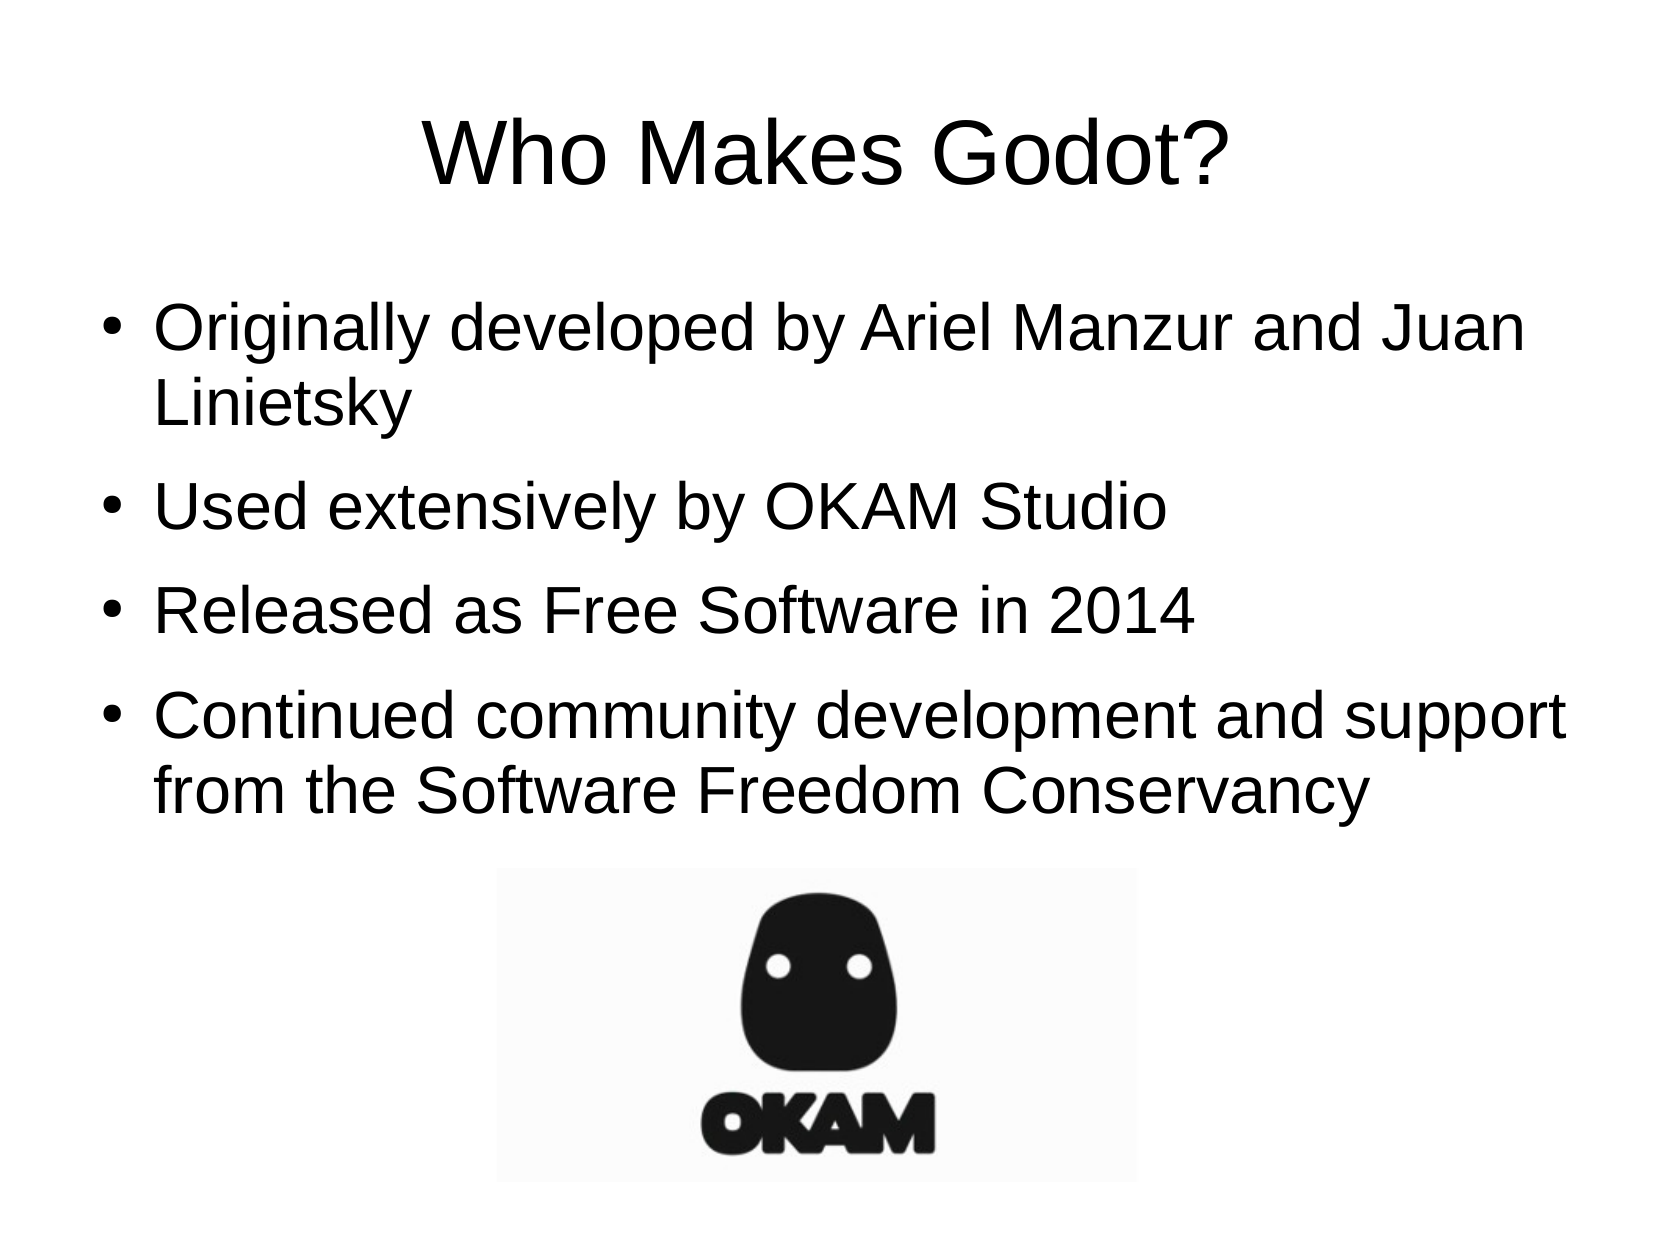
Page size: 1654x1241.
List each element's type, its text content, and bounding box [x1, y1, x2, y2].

list Originally developed by Ariel Manzur and Juan Linietsky Used extensively by OKAM Studio Released as Free Software in 2014 Continued community development and support from the Software Freedom Conservancy [82, 290, 1571, 1010]
picture [252, 1010, 1382, 1182]
title Who Makes Godot? [82, 49, 1571, 257]
